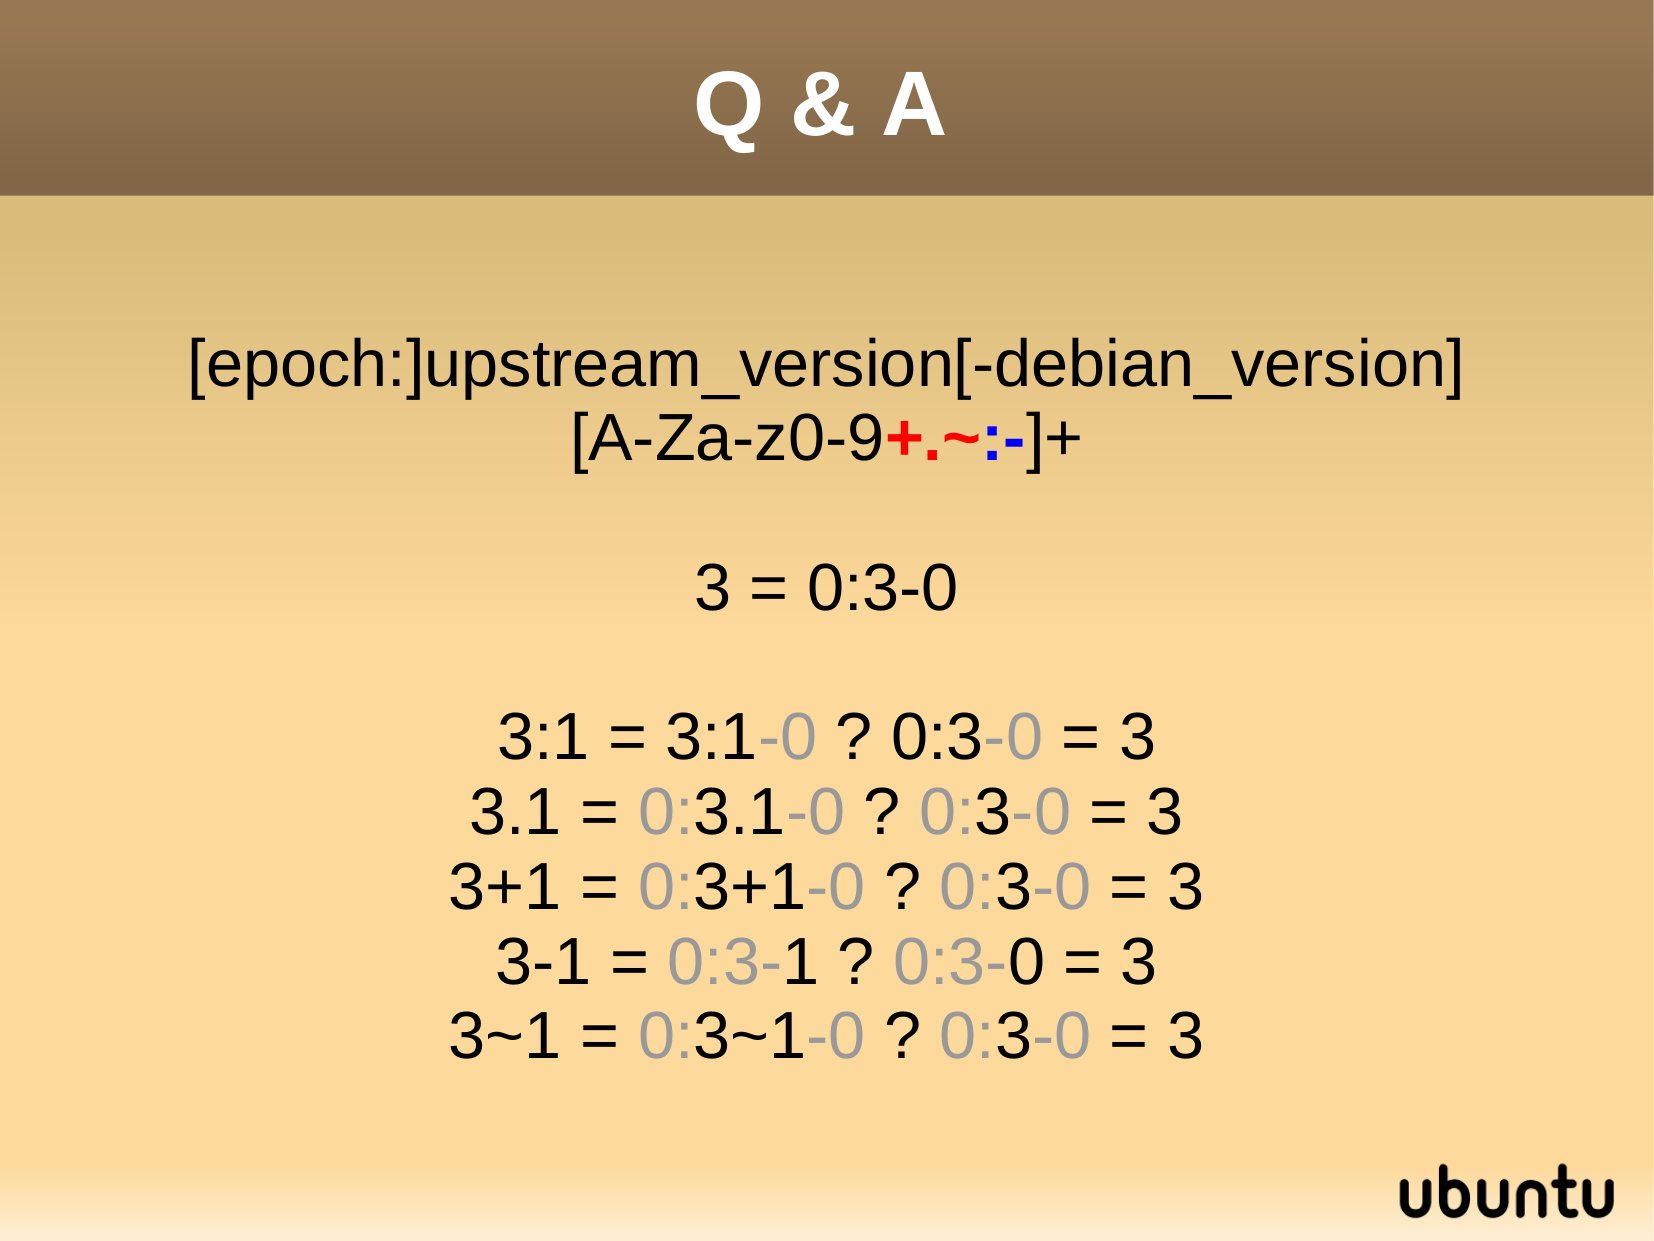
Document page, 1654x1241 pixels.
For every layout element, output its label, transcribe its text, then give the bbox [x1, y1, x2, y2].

subtitle [epoch:]upstream_version[-debian_version] [A-Za-z0-9+.~:-]+ 3 = 0:3-0 3:1 = 3:1-0 ? 0:3-0 = 3 3.1 = 0:3.1-0 ? 0:3-0 = 3 3+1 = 0:3+1-0 ? 0:3-0 = 3 3-1 = 0:3-1 ? 0:3-0 = 3 3~1 = 0:3~1-0 ? 0:3-0 = 3 [82, 297, 1571, 1102]
picture [0, 0, 1654, 1241]
title Q & A [76, 7, 1565, 200]
